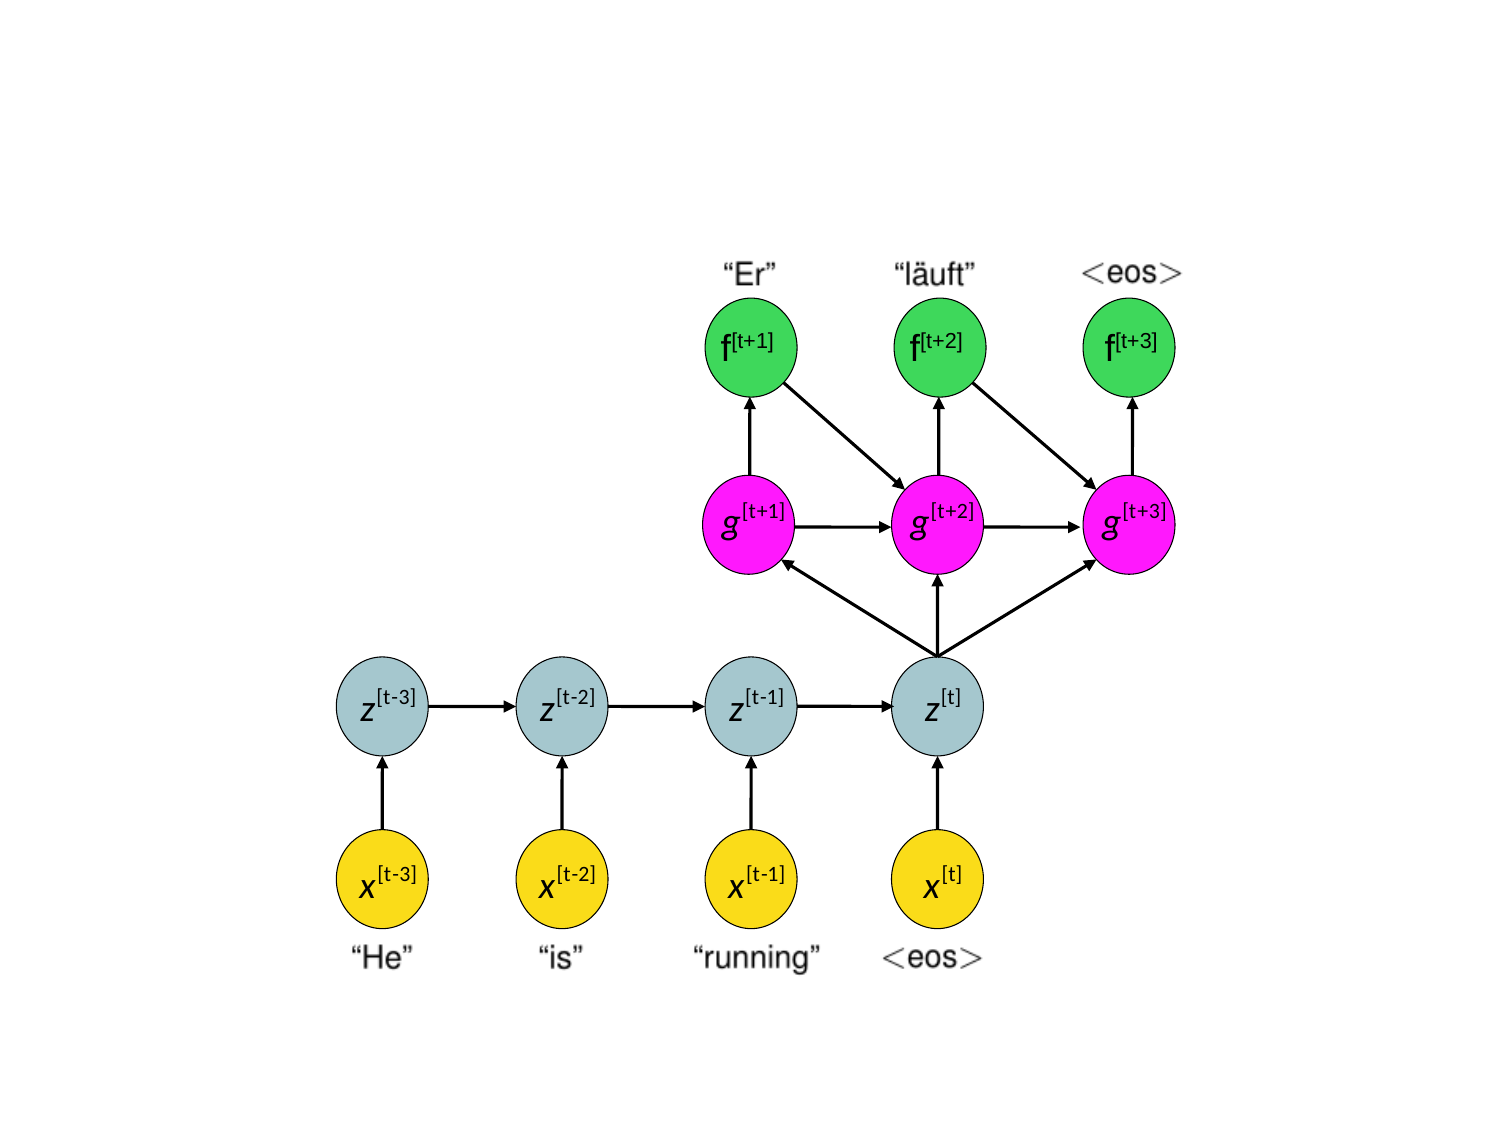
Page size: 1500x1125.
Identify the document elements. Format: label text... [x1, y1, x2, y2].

chart [918, 680, 969, 728]
text_box [516, 656, 608, 756]
picture [1080, 255, 1184, 289]
text_box [714, 377, 789, 398]
chart [916, 857, 967, 905]
chart [532, 857, 601, 905]
text_box [891, 475, 977, 575]
text_box f[t+1] [705, 319, 841, 377]
text_box [1083, 475, 1169, 575]
text_box [713, 298, 789, 319]
text_box f[t+2] [894, 319, 1030, 377]
picture [720, 255, 780, 292]
text_box [1092, 377, 1166, 398]
picture [879, 940, 989, 977]
text_box [903, 377, 978, 398]
text_box [702, 475, 788, 575]
chart [717, 494, 793, 551]
text_box [891, 829, 984, 929]
chart [906, 494, 981, 551]
chart [352, 858, 422, 905]
text_box [891, 657, 984, 756]
picture [690, 940, 824, 978]
text_box [1083, 323, 1089, 372]
text_box [705, 656, 798, 756]
chart [533, 680, 603, 728]
picture [537, 940, 588, 974]
text_box [336, 829, 429, 929]
chart [722, 680, 792, 728]
chart [1097, 494, 1173, 551]
picture [348, 940, 416, 974]
picture [891, 255, 978, 290]
text_box [1091, 298, 1167, 319]
chart [721, 857, 791, 905]
chart [354, 680, 423, 728]
text_box [516, 829, 609, 929]
text_box [336, 656, 429, 756]
text_box [705, 829, 798, 929]
text_box f[t+3] [1089, 319, 1225, 377]
text_box [902, 298, 978, 319]
